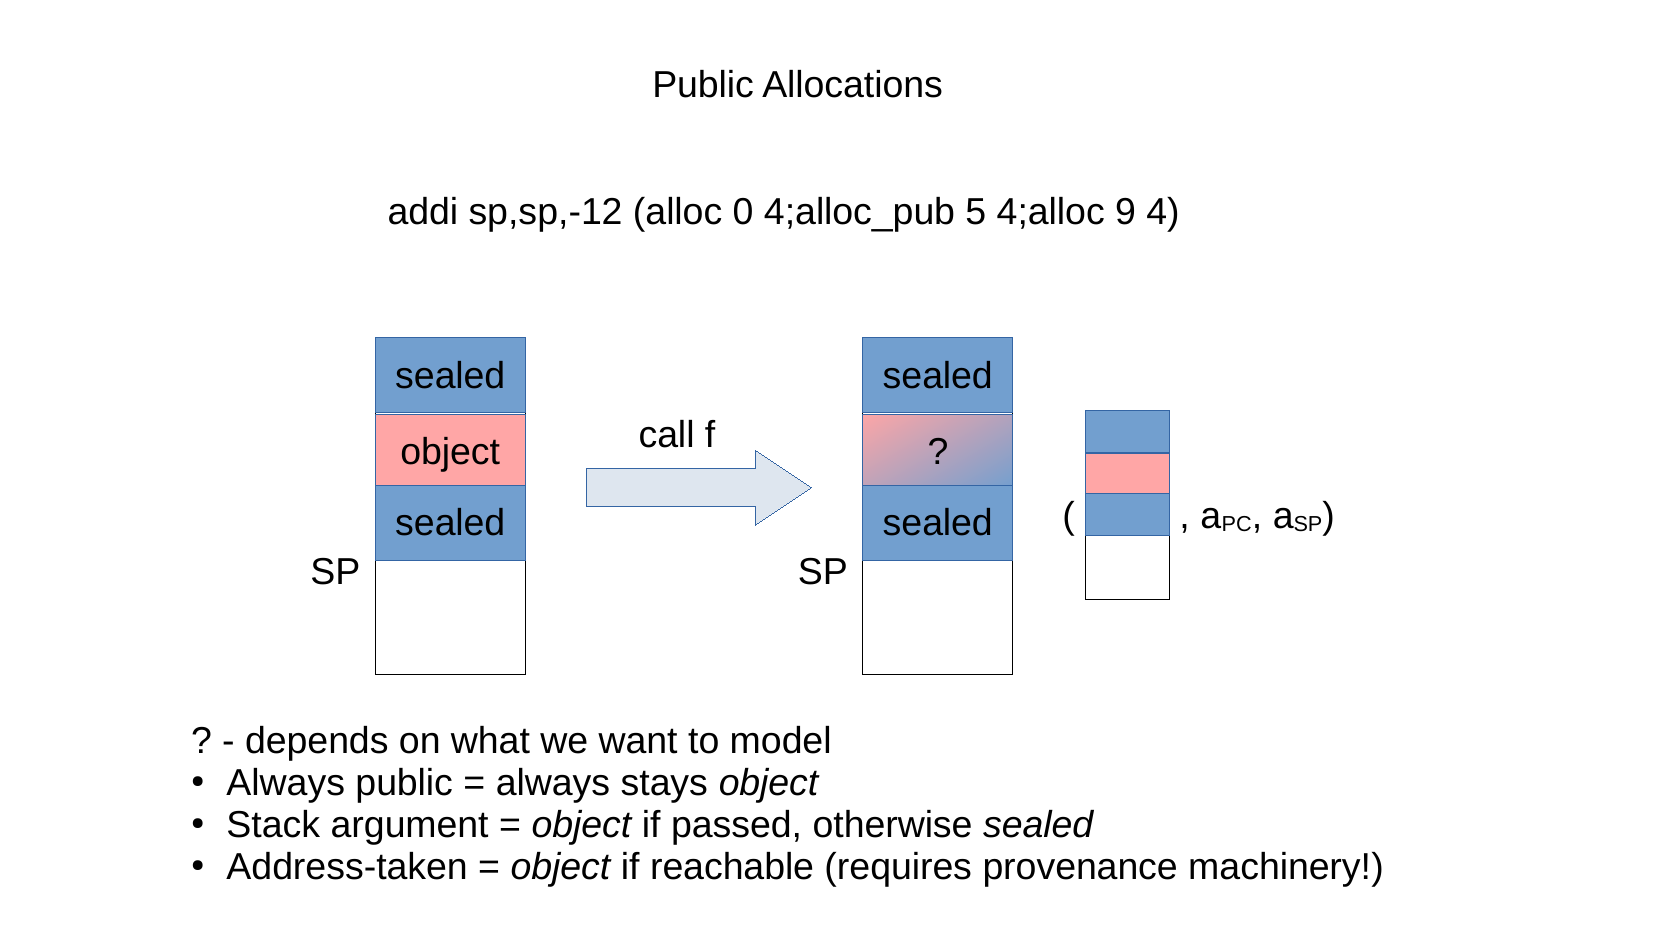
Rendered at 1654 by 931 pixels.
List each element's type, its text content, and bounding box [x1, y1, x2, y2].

text_box sealed [862, 485, 1013, 561]
text_box SP [295, 543, 376, 601]
text_box SP [783, 543, 863, 601]
text_box addi sp,sp,-12 (alloc 0 4;alloc_pub 5 4;alloc 9 4) [372, 183, 1198, 283]
text_box object [375, 414, 526, 485]
text_box sealed [375, 337, 526, 413]
text_box [586, 450, 812, 526]
text_box call f [623, 405, 731, 463]
text_box sealed [375, 485, 526, 561]
text_box [862, 561, 1013, 675]
text_box ? - depends on what we want to model Always public = always stays object Stack argument = object if passed, otherwise sealed Address-taken = object if reachable (requires provenance machinery!) [176, 712, 1399, 896]
text_box sealed [862, 337, 1013, 413]
text_box [1085, 545, 1170, 600]
text_box Public Allocations [637, 55, 958, 113]
text_box [1085, 410, 1170, 487]
text_box [375, 561, 526, 675]
text_box ? [862, 414, 1013, 485]
text_box ( , aPC, aSP) [1047, 487, 1351, 545]
